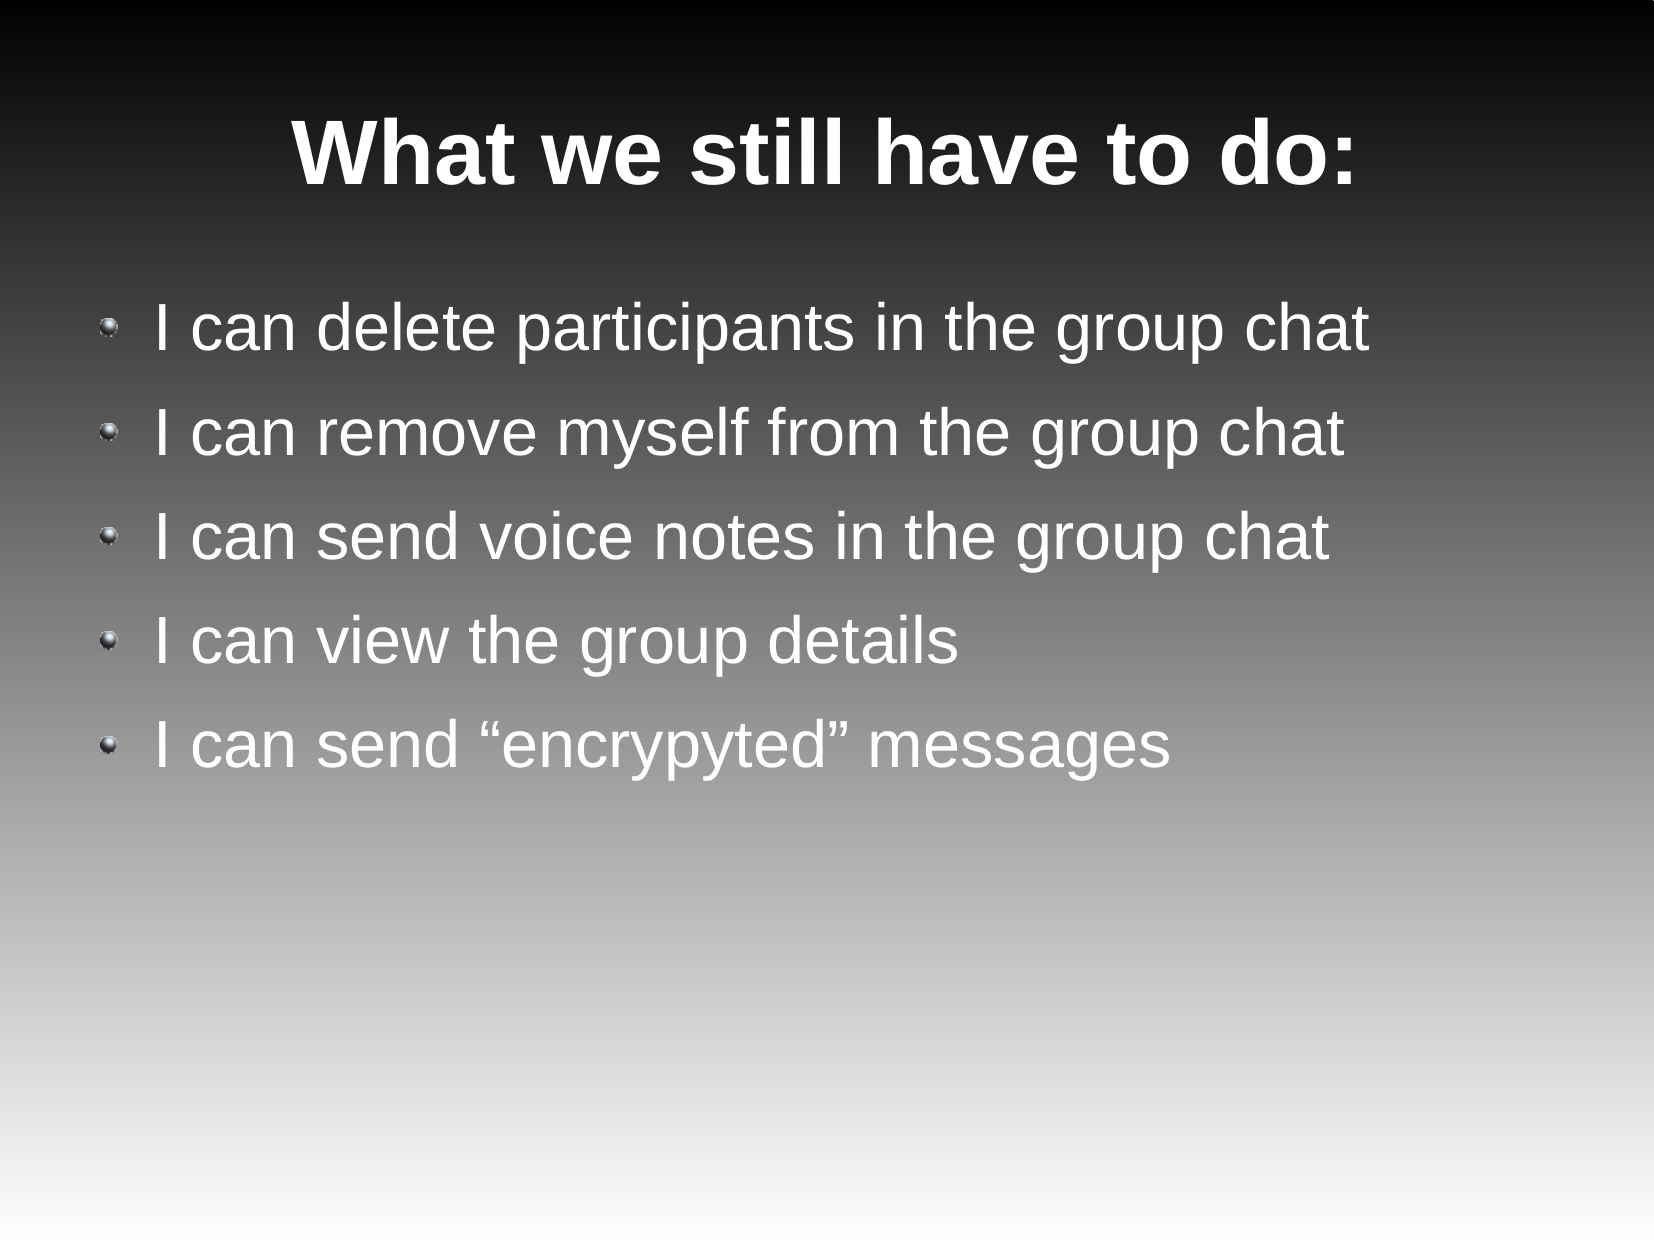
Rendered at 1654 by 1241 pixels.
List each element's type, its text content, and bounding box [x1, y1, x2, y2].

title What we still have to do: [82, 49, 1571, 257]
list I can delete participants in the group chat I can remove myself from the group chat I can send voice notes in the group chat I can view the group details I can send “encrypyted” messages [82, 290, 1571, 1010]
